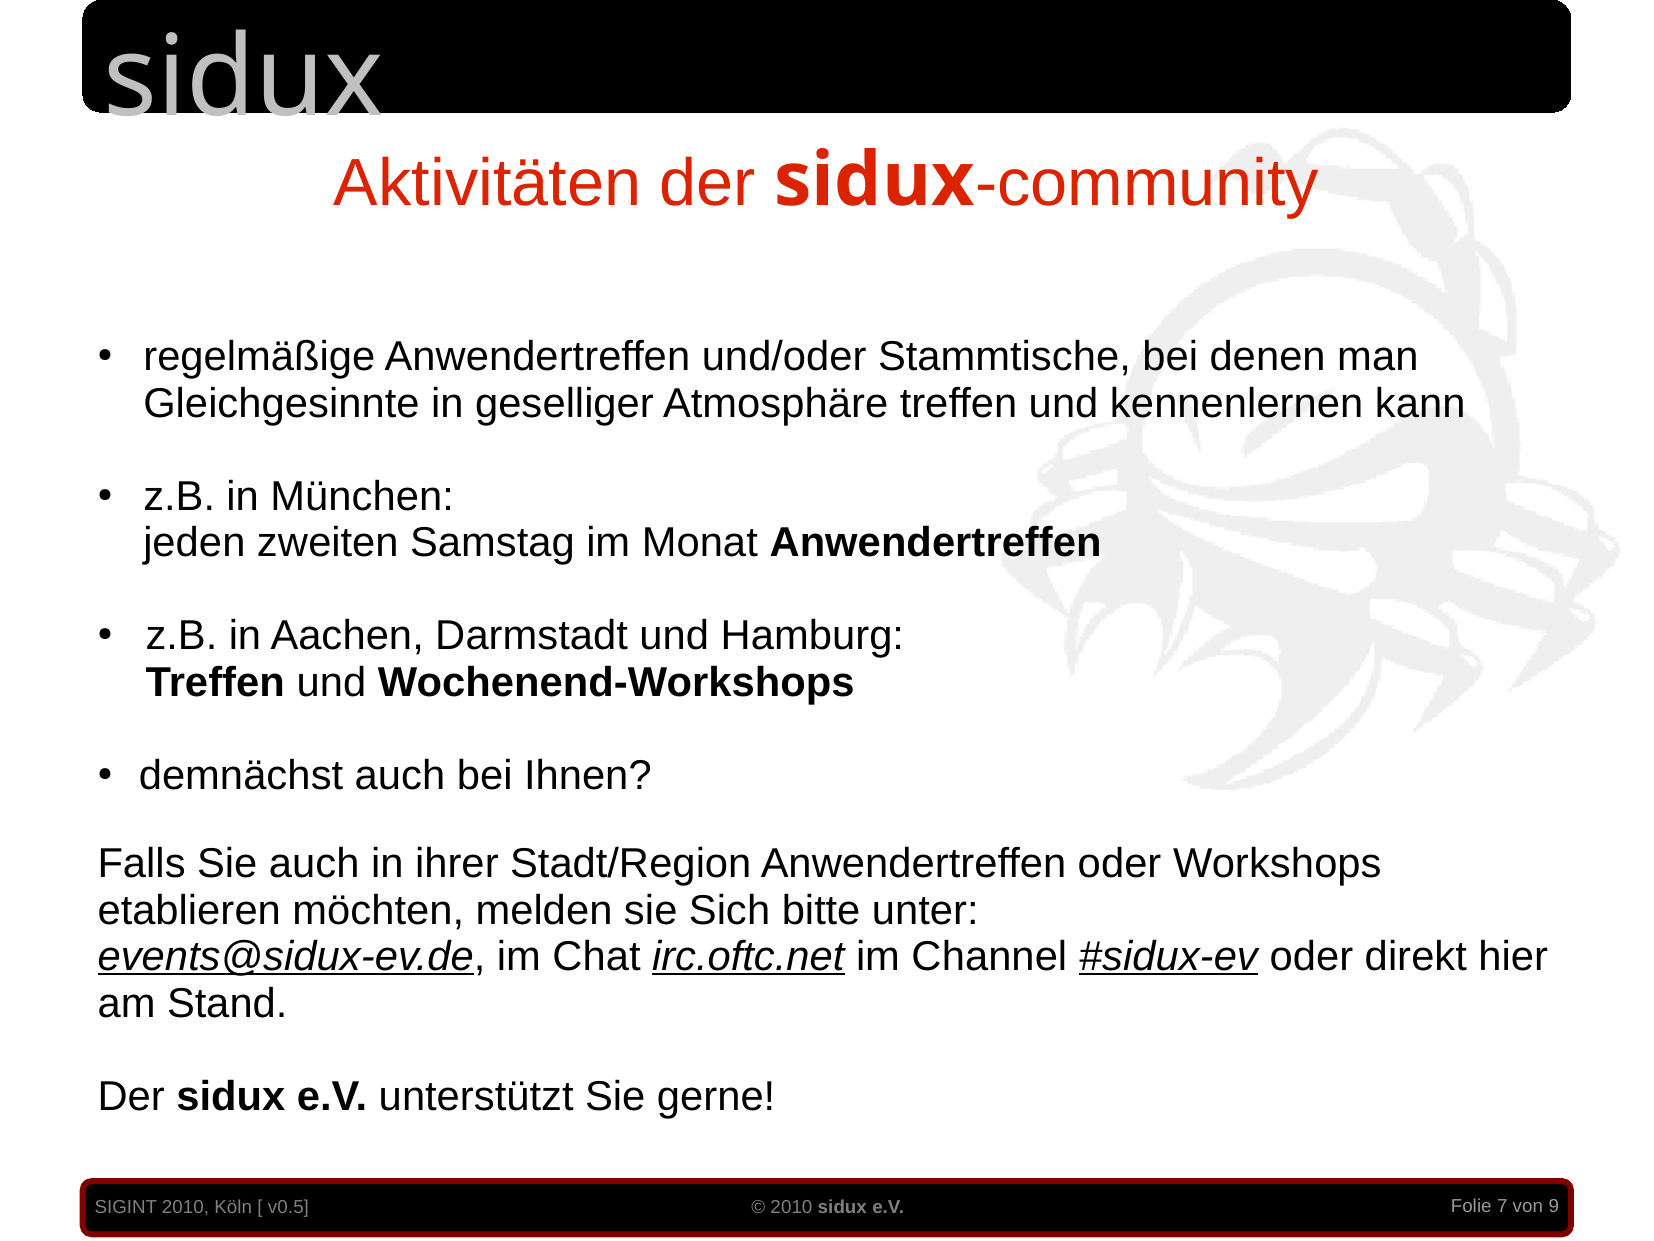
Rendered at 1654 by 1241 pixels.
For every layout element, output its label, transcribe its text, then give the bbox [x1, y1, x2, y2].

text_box regelmäßige Anwendertreffen und/oder Stammtische, bei denen man Gleichgesinnte in geselliger Atmosphäre treffen und kennenlernen kann z.B. in München: jeden zweiten Samstag im Monat Anwendertreffen z.B. in Aachen, Darmstadt und Hamburg: Treffen und Wochenend-Workshops demnächst auch bei Ihnen? Falls Sie auch in ihrer Stadt/Region Anwendertreffen oder Workshops etablieren möchten, melden sie Sich bitte unter: events@sidux-ev.de, im Chat irc.oftc.net im Channel #sidux-ev oder direkt hier am Stand. Der sidux e.V. unterstützt Sie gerne! [82, 230, 1573, 1176]
text_box Aktivitäten der sidux-community [88, 118, 1565, 211]
picture [997, 122, 1625, 798]
